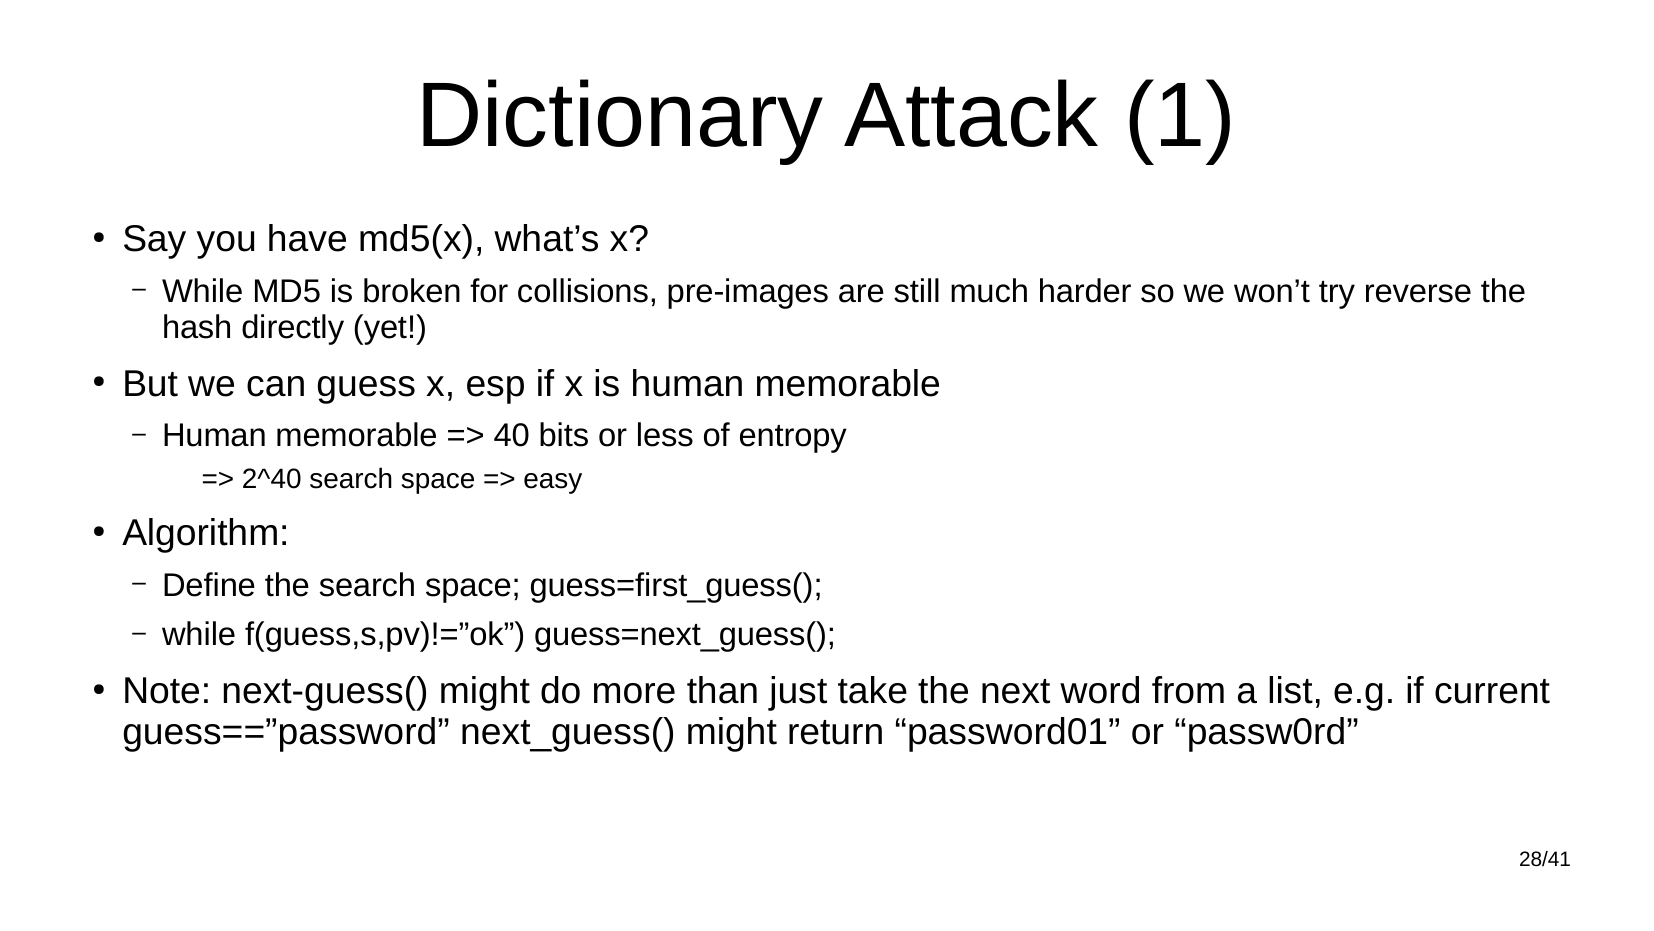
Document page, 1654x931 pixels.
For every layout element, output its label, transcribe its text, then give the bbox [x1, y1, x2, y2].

list Say you have md5(x), what’s x? While MD5 is broken for collisions, pre-images are still much harder so we won’t try reverse the hash directly (yet!) But we can guess x, esp if x is human memorable Human memorable => 40 bits or less of entropy => 2^40 search space => easy Algorithm: Define the search space; guess=first_guess(); while f(guess,s,pv)!=”ok”) guess=next_guess(); Note: next-guess() might do more than just take the next word from a list, e.g. if current guess==”password” next_guess() might return “password01” or “passw0rd” [82, 217, 1571, 758]
title Dictionary Attack (1) [82, 37, 1571, 193]
